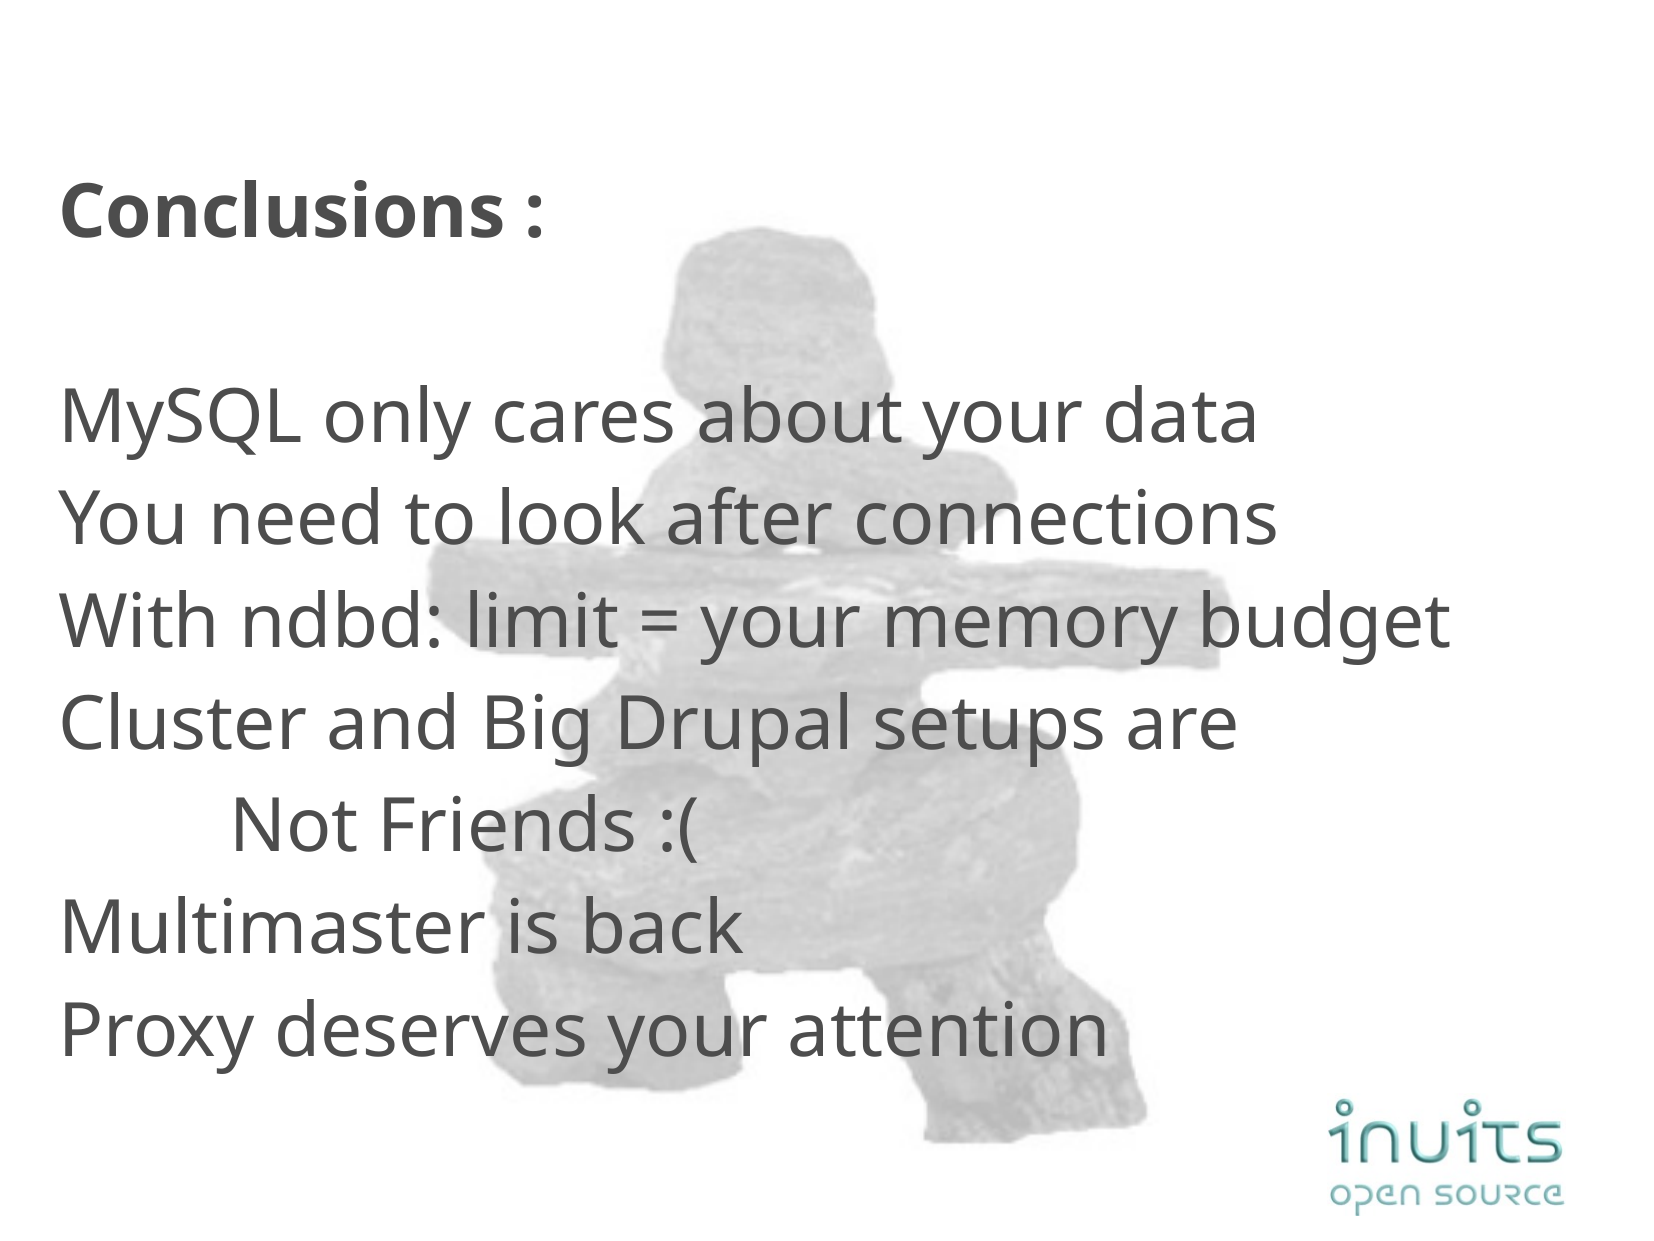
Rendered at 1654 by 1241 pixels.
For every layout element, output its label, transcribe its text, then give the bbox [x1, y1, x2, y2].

text_box Conclusions : MySQL only cares about your data You need to look after connections With ndbd: limit = your memory budget Cluster and Big Drupal setups are Not Friends :( Multimaster is back Proxy deserves your attention [43, 149, 1596, 1241]
